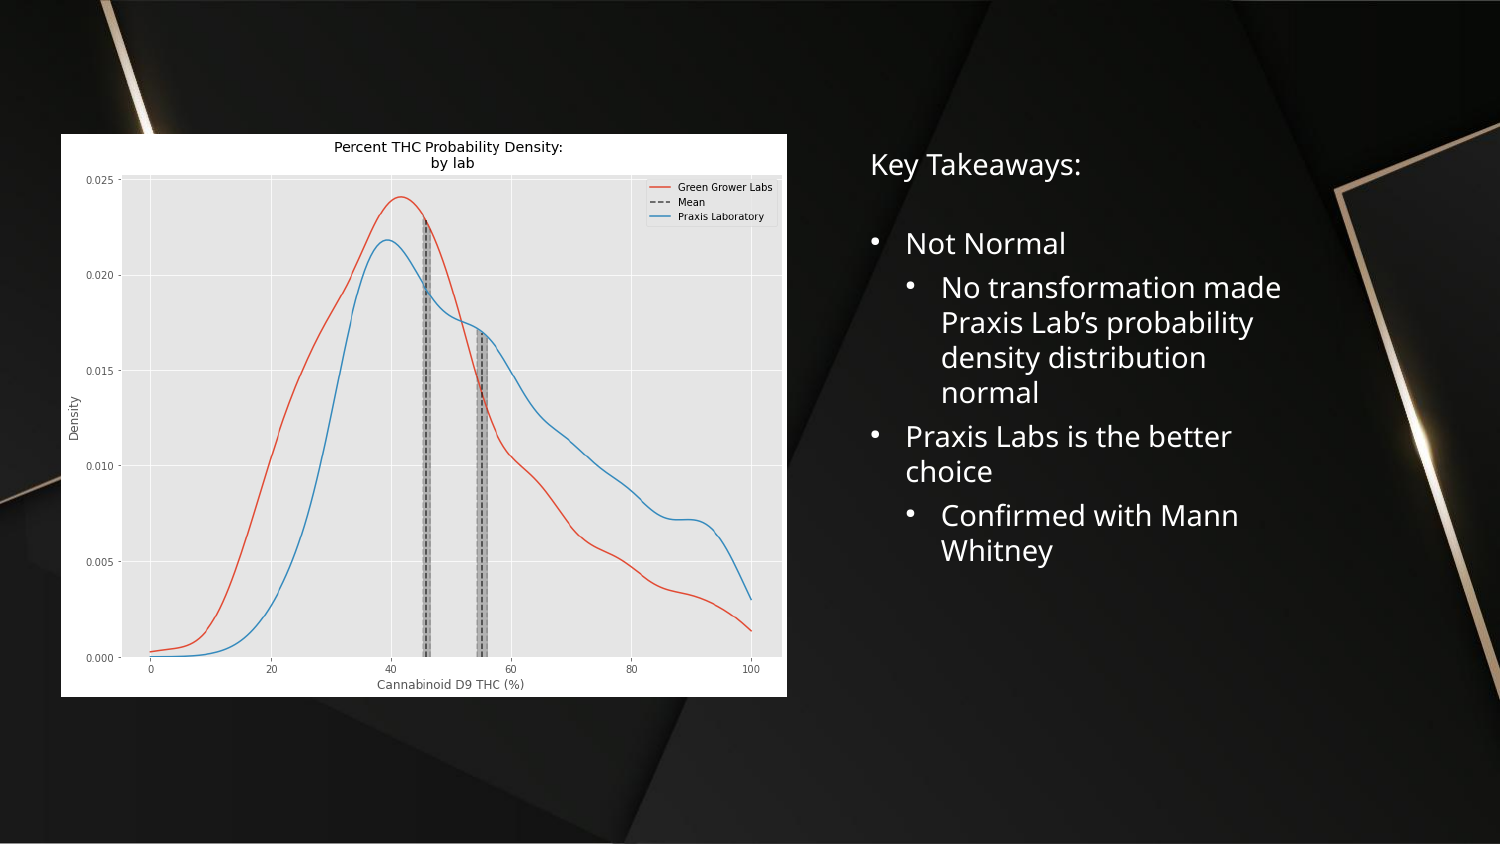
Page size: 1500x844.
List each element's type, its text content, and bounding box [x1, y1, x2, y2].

text_box Key Takeaways: Not Normal No transformation made Praxis Lab’s probability density distribution normal Praxis Labs is the better choice Confirmed with Mann Whitney [855, 316, 1321, 392]
picture [0, 0, 1500, 844]
